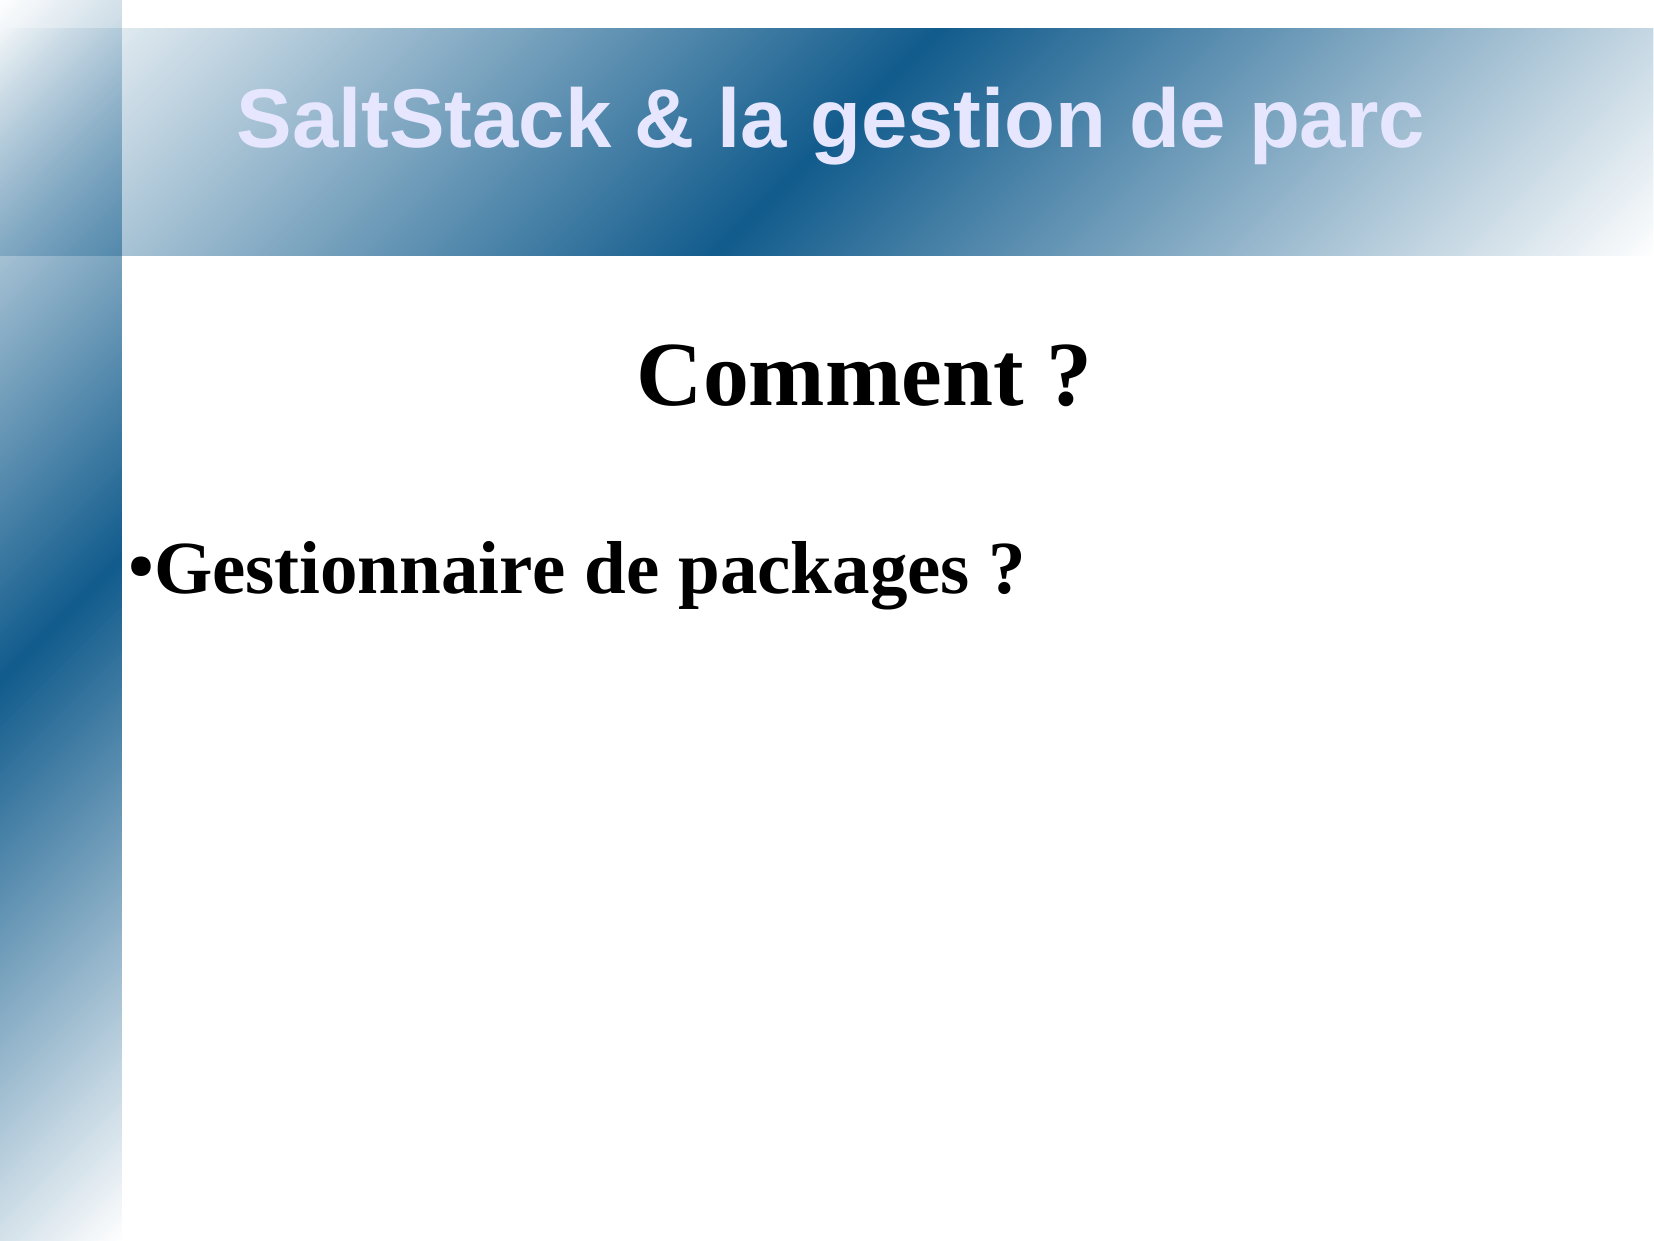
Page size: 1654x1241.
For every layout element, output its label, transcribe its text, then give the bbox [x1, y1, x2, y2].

subtitle Comment ? Gestionnaire de packages ? [127, 323, 1603, 1128]
title SaltStack & la gestion de parc [125, 71, 1538, 165]
